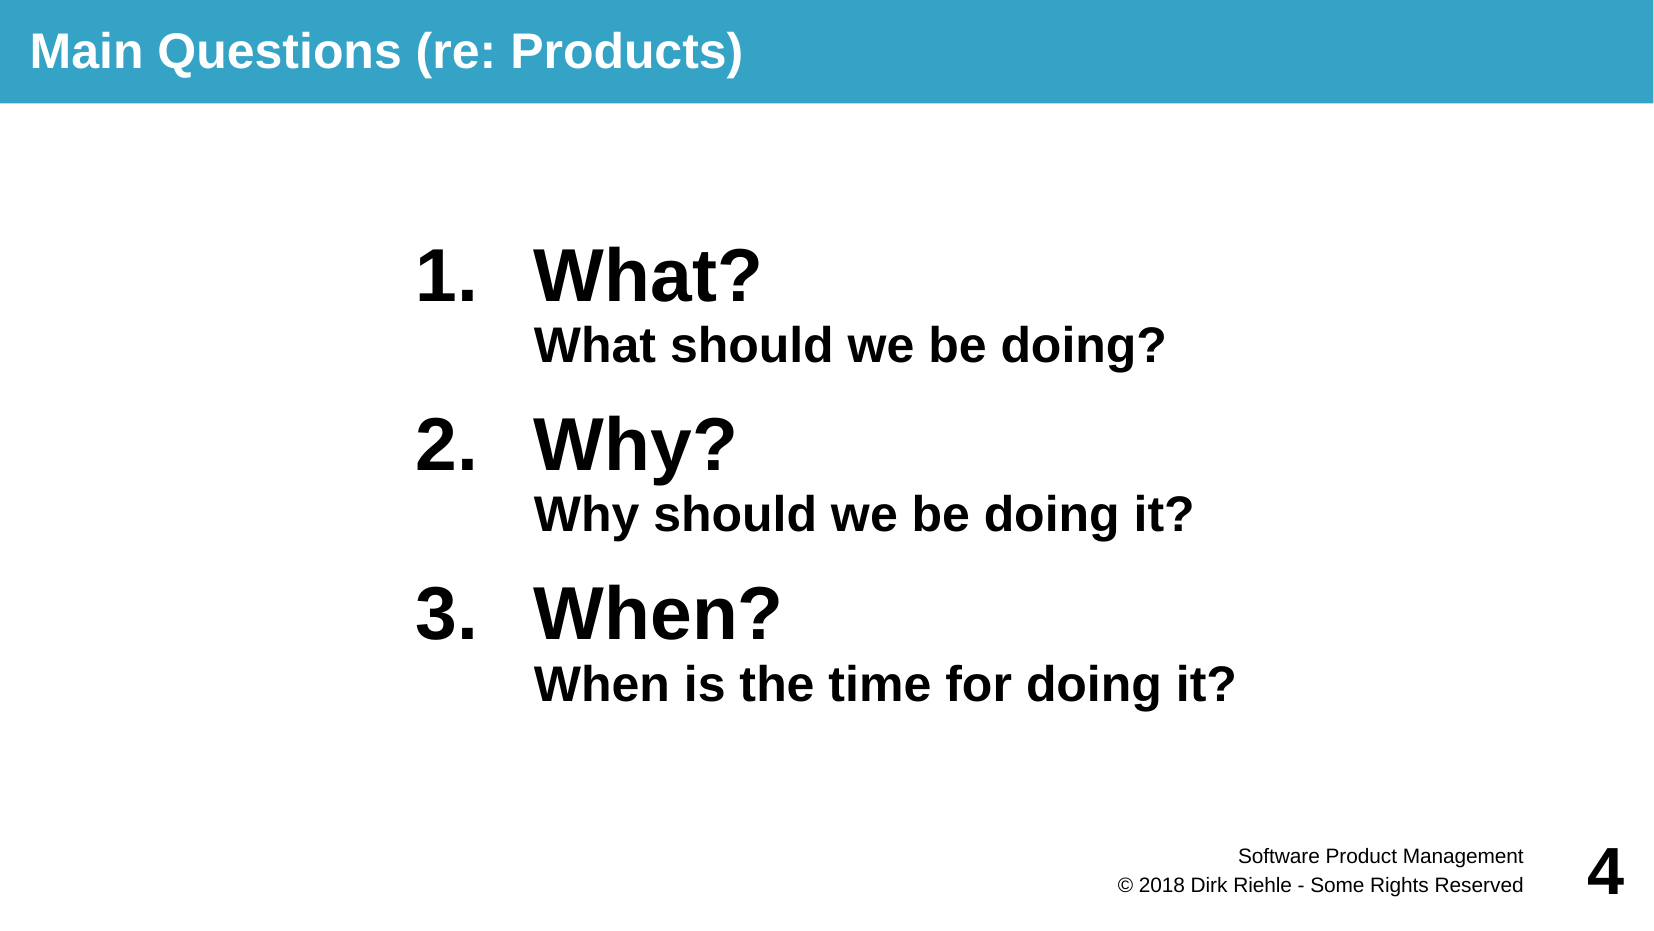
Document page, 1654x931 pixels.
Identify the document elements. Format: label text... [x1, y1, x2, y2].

title Main Questions (re: Products) [0, 0, 1654, 104]
subtitle What? What should we be doing? Why? Why should we be doing it? When? When is the time for doing it? [29, 132, 1625, 813]
